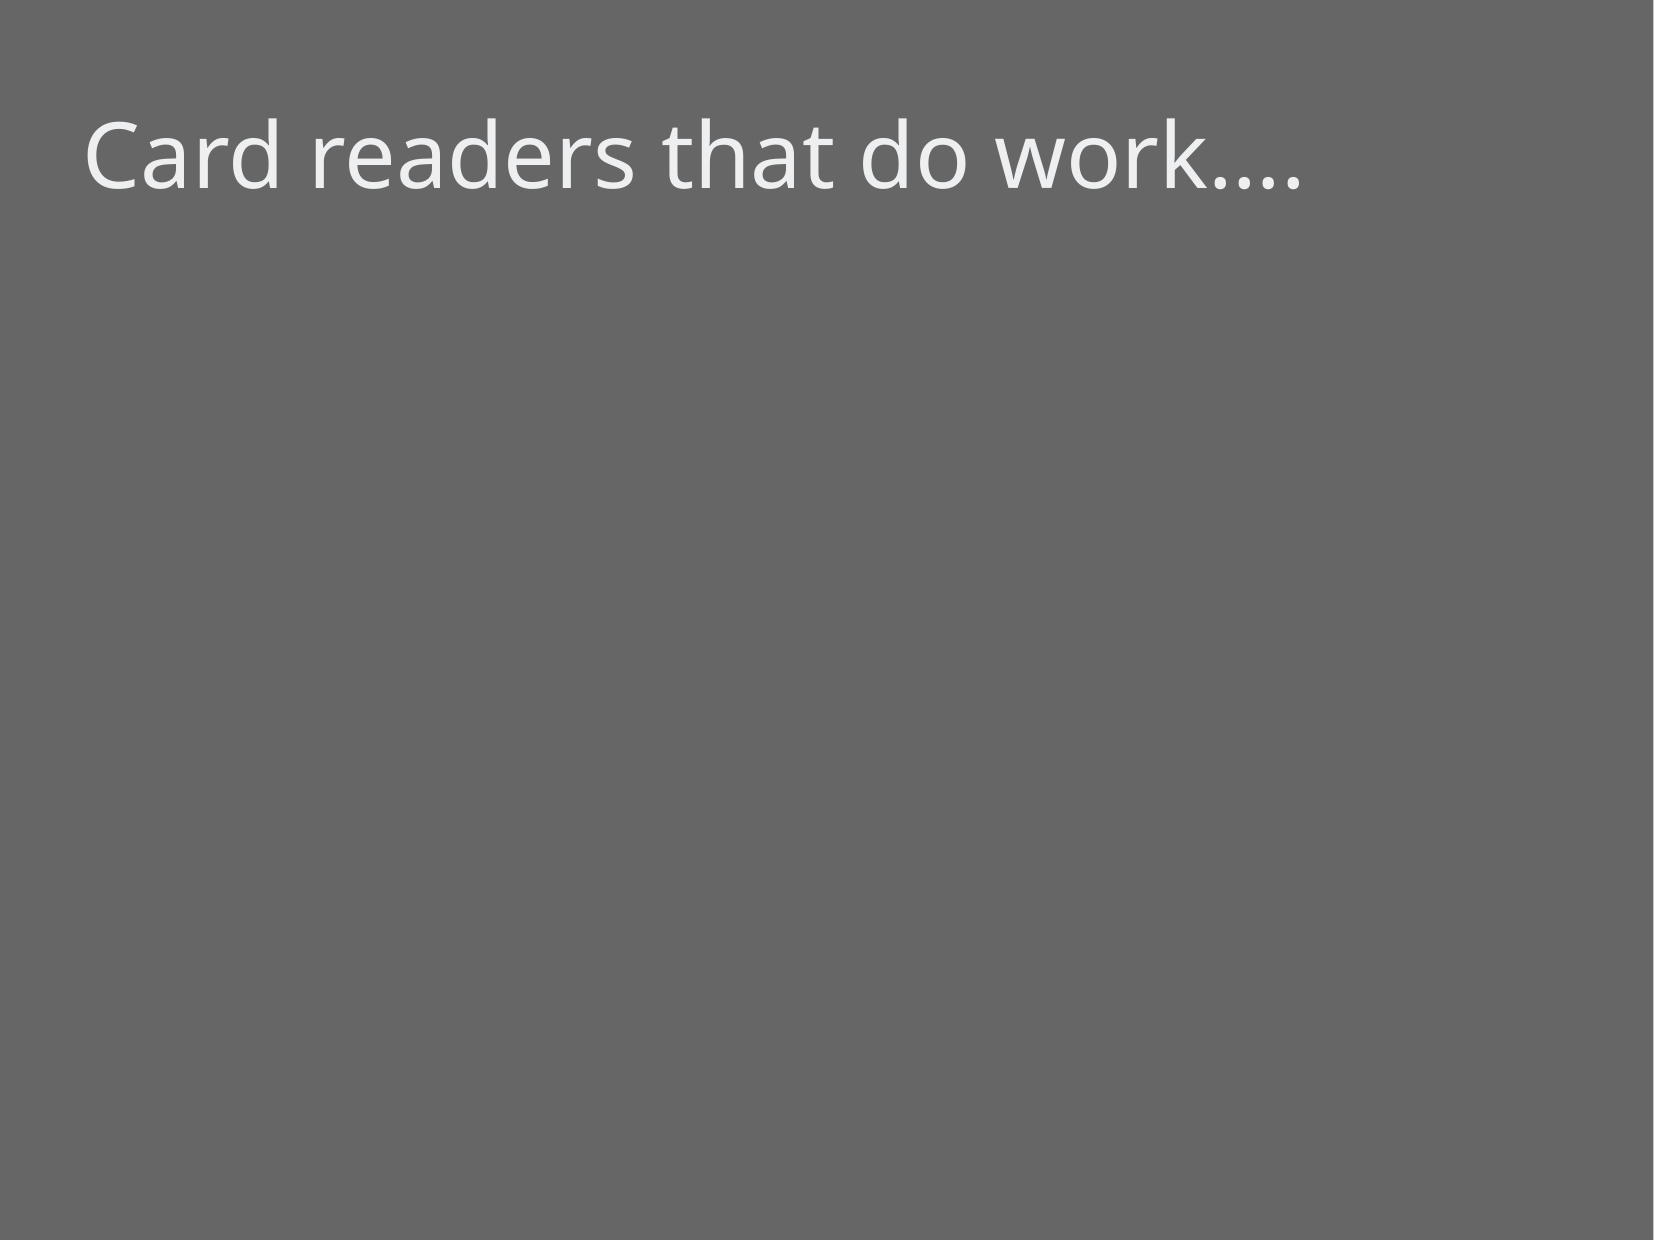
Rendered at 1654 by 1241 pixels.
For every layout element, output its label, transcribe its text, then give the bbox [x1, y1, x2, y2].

title Card readers that do work…. [82, 56, 1571, 250]
